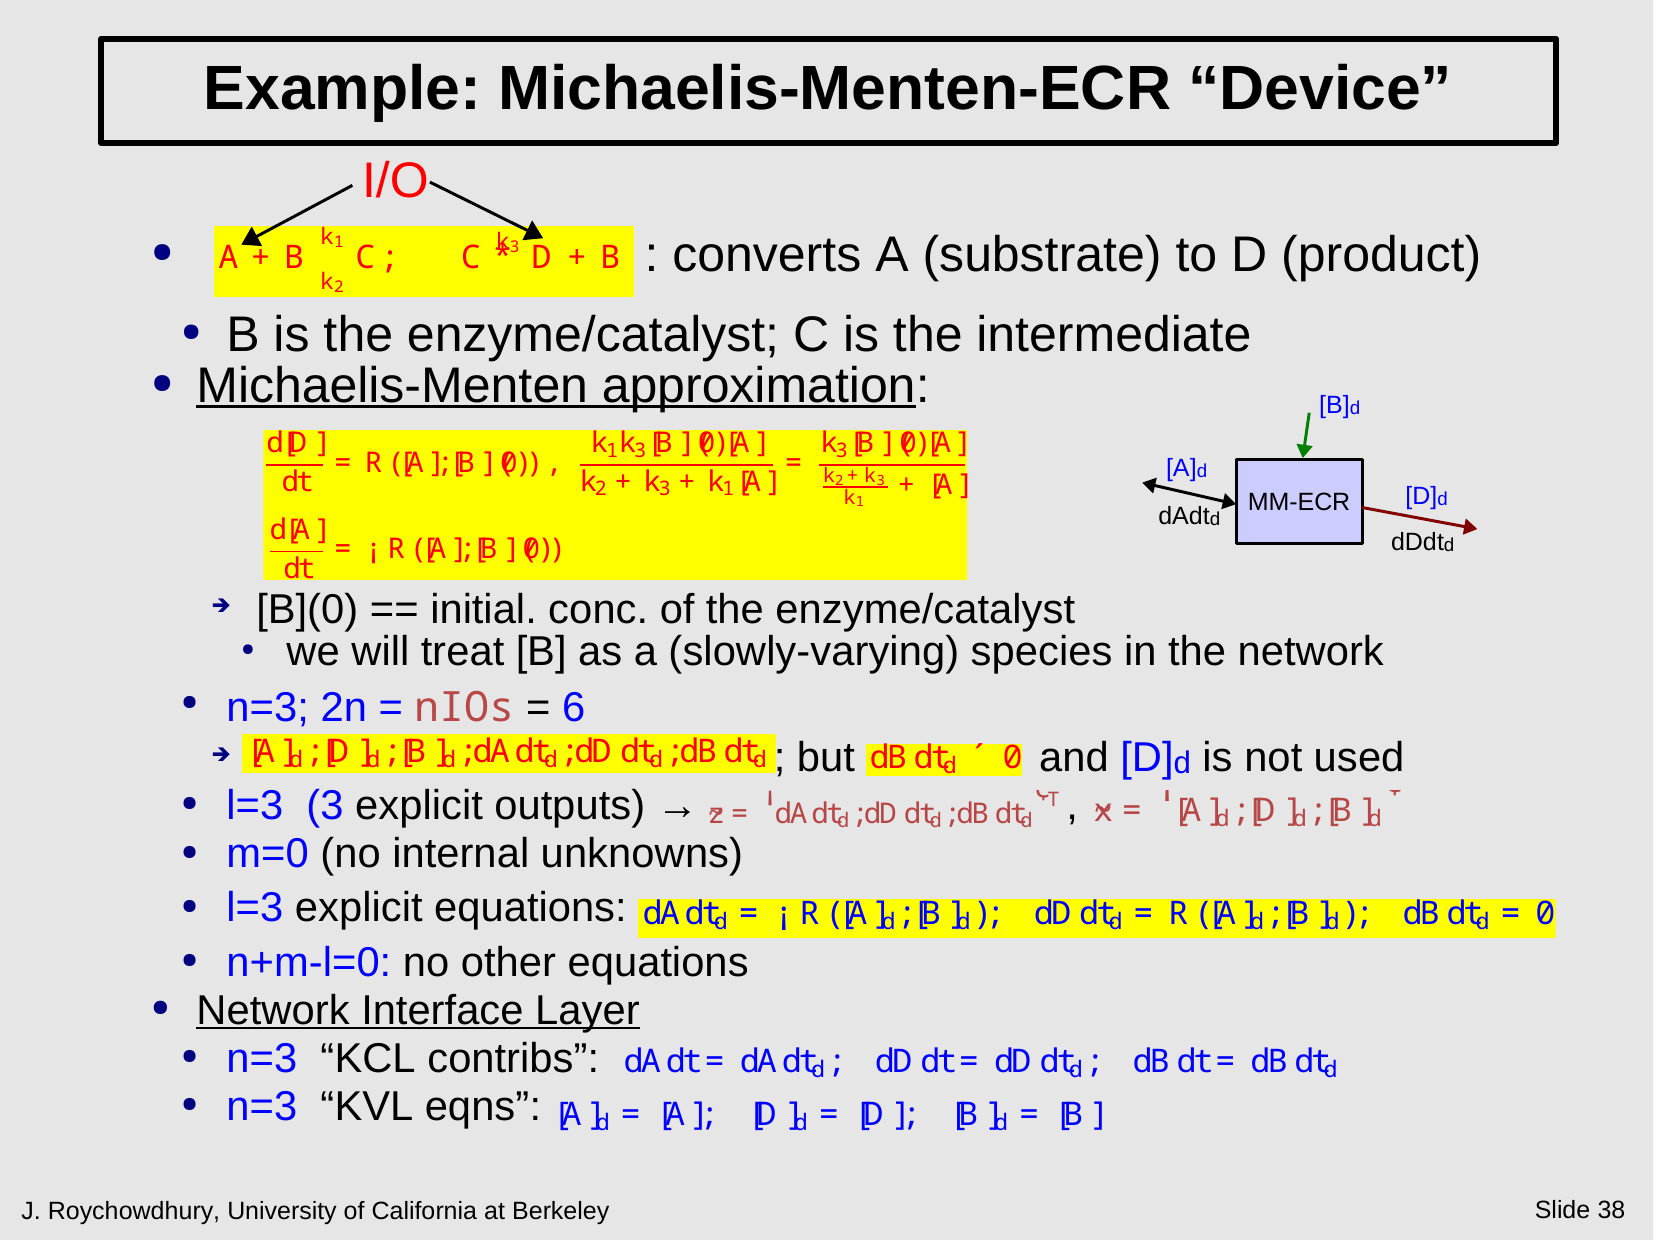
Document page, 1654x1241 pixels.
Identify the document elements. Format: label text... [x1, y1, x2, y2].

picture [619, 1046, 1347, 1083]
text_box dDdtd [1391, 528, 1455, 561]
picture [703, 790, 1069, 836]
title Example: Michaelis-Menten-ECR “Device” [101, 38, 1557, 144]
picture [1090, 790, 1402, 836]
picture [241, 733, 776, 773]
text_box [D]d [1405, 481, 1448, 515]
picture [263, 429, 968, 581]
picture [638, 898, 1556, 938]
text_box [A]d [1166, 453, 1208, 487]
text_box [B]d [1319, 391, 1361, 424]
text_box dAdtd [1158, 502, 1221, 536]
list : converts A (substrate) to D (product) B is the enzyme/catalyst; C is the intermediate Michaelis-Menten approximation: [B](0) == initial. conc. of the enzyme/catalyst we will treat [B] as a (slowly-varying) species in the network n=3; 2n = nIOs = 6 ; but and [D]d is not used l=3 (3 explicit outputs) → , m=0 (no internal unknowns) l=3 explicit equations: n+m-l=0: no other equations Network Interface Layer n=3 “KCL contribs”: n=3 “KVL eqns”: [121, 230, 1569, 1136]
picture [865, 743, 1023, 777]
text_box I/O [362, 151, 438, 208]
picture [213, 225, 635, 298]
picture [550, 1099, 1105, 1139]
text_box MM-ECR [1236, 459, 1363, 544]
